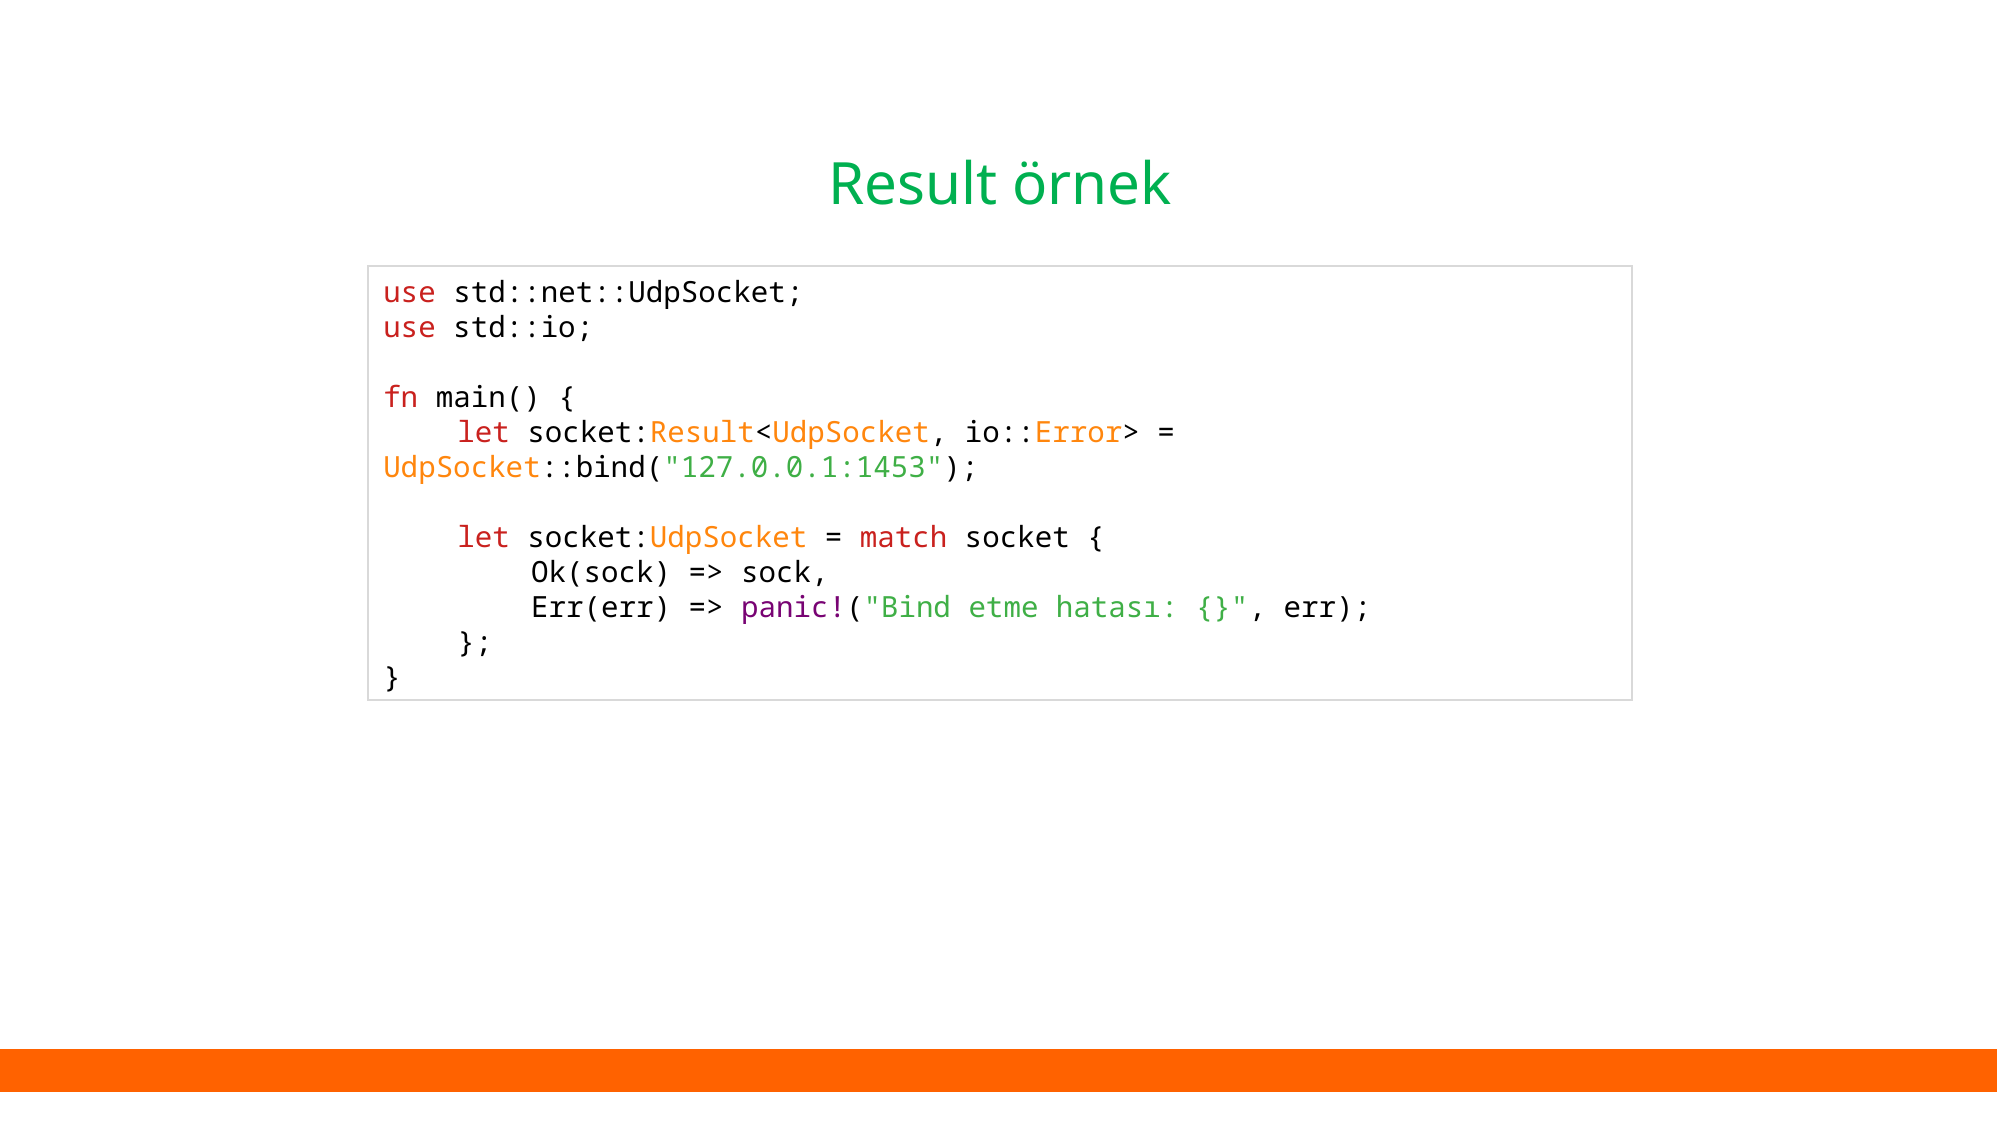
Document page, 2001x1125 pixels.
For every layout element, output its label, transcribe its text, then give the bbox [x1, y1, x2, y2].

list Result örnek [420, 146, 1580, 237]
text_box [0, 1049, 1997, 1092]
text_box use std::net::UdpSocket; use std::io; fn main() { let socket:Result<UdpSocket, io::Error> = UdpSocket::bind("127.0.0.1:1453"); let socket:UdpSocket = match socket { Ok(sock) => sock, Err(err) => panic!("Bind etme hatası: {}", err); }; } [368, 265, 1632, 666]
